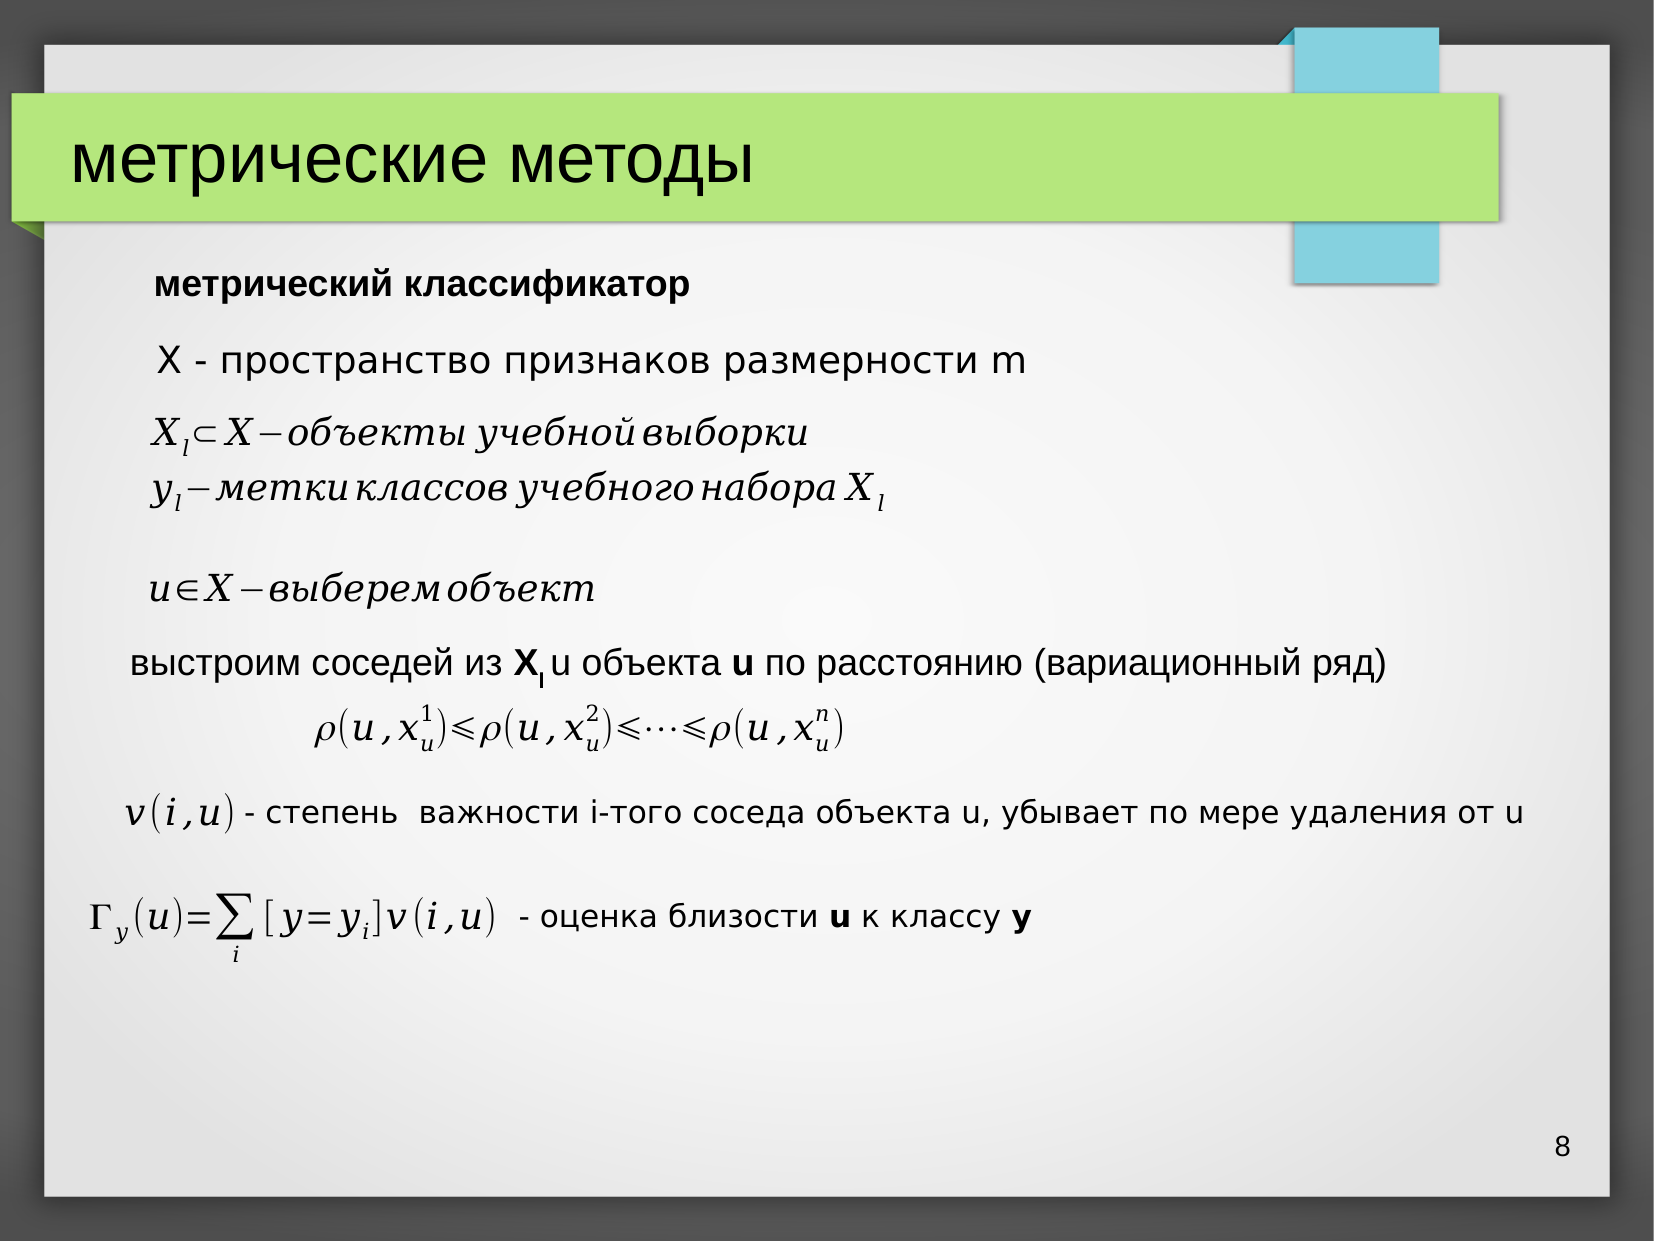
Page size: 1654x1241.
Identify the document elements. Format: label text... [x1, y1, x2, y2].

picture [0, 0, 1654, 1241]
chart [141, 466, 891, 516]
text_box выстроим соседей из Xl u объекта u по расстоянию (вариационный ряд) [129, 637, 1512, 697]
text_box - степень важности i-того соседа объекта u, убывает по мере удаления от u [219, 787, 1607, 839]
title метрические методы [70, 118, 1205, 199]
text_box X - пространство признаков размерности m [141, 331, 1043, 390]
chart [141, 566, 604, 611]
text_box - оценка близости u к классу y [494, 890, 1052, 950]
chart [118, 791, 219, 837]
chart [141, 410, 816, 461]
chart [307, 701, 851, 756]
chart [82, 890, 504, 969]
subtitle метрический классификатор [153, 259, 815, 307]
